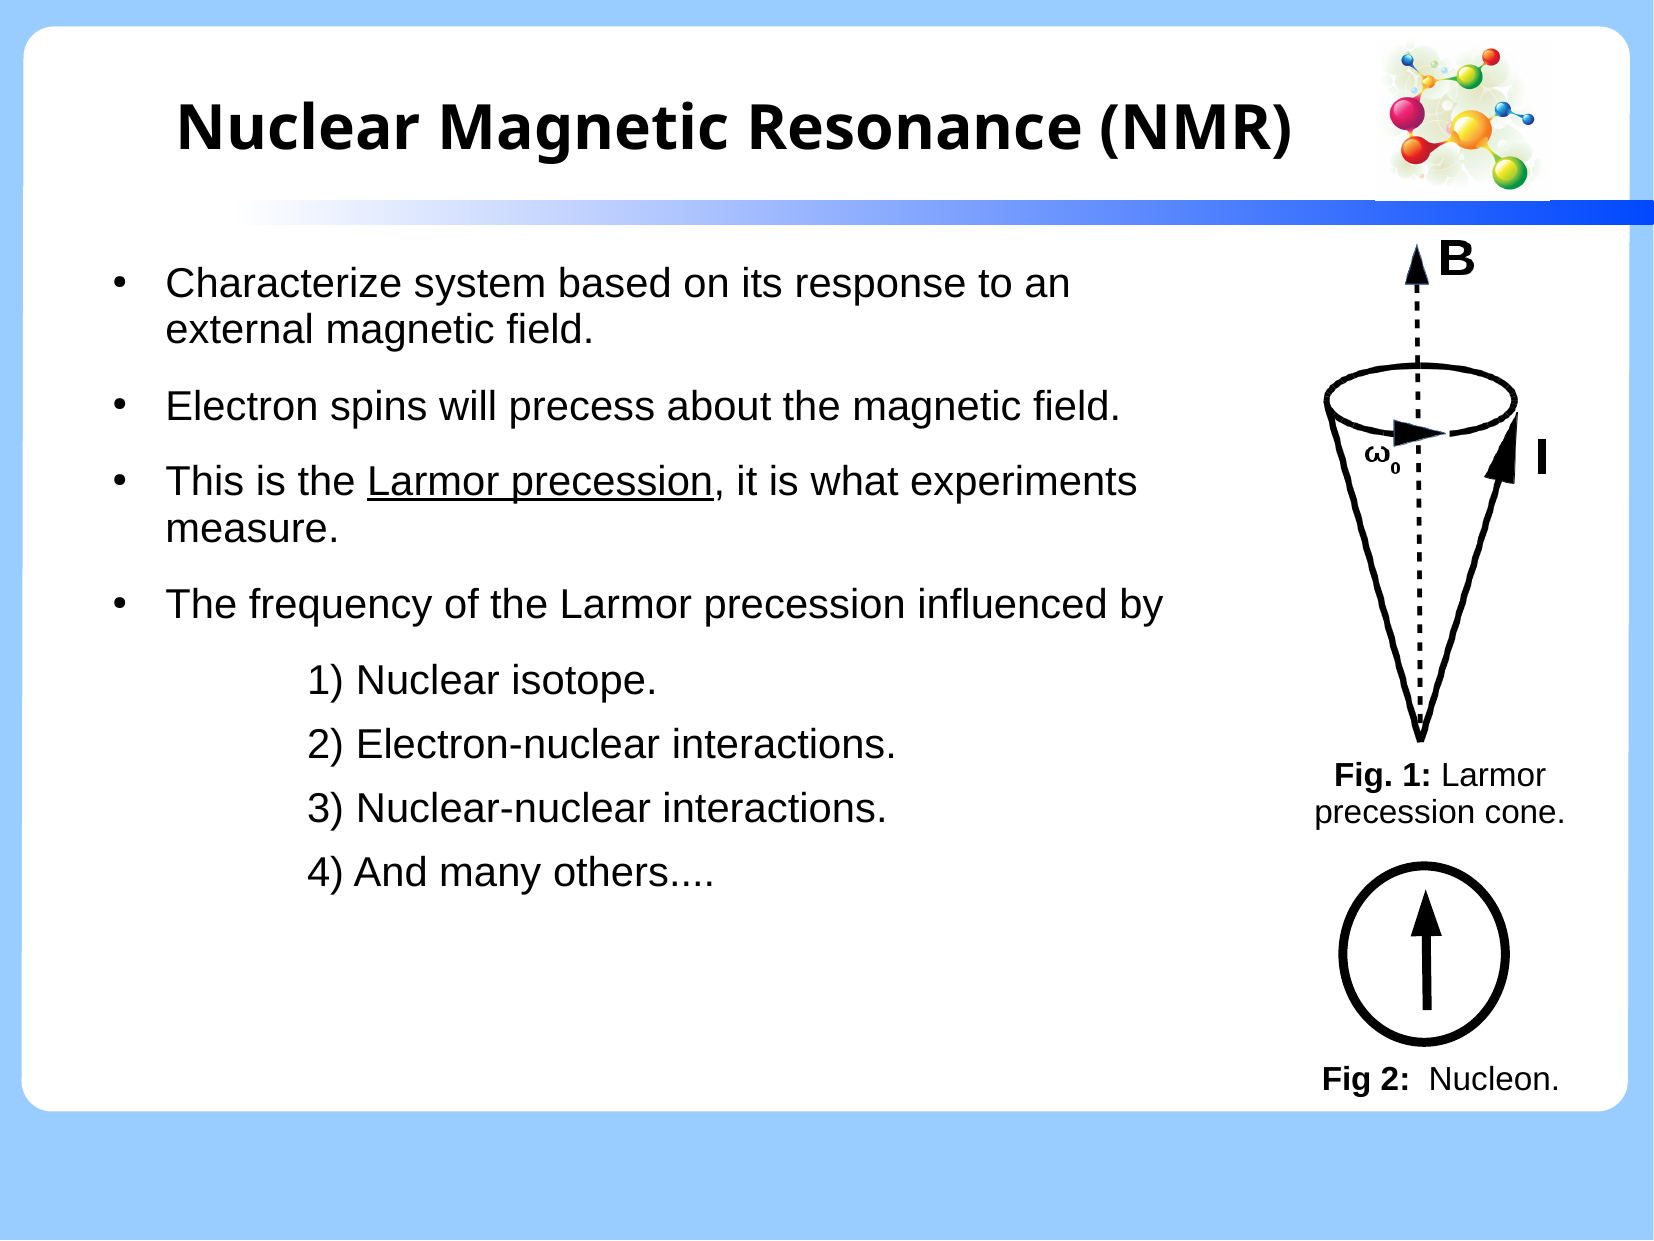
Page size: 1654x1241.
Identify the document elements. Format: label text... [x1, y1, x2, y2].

text_box Fig. 1: Larmor precession cone. [1290, 748, 1591, 838]
picture [1375, 35, 1550, 201]
text_box [1342, 865, 1506, 1043]
list Characterize system based on its response to an external magnetic field. Electron spins will precess about the magnetic field. This is the Larmor precession, it is what experiments measure. The frequency of the Larmor precession influenced by 1) Nuclear isotope. 2) Electron-nuclear interactions. 3) Nuclear-nuclear interactions. 4) And many others.... [94, 259, 1179, 1087]
text_box Fig 2: Nucleon. [1307, 1053, 1617, 1106]
title Nuclear Magnetic Resonance (NMR) [82, 49, 1371, 201]
picture [1319, 240, 1548, 746]
